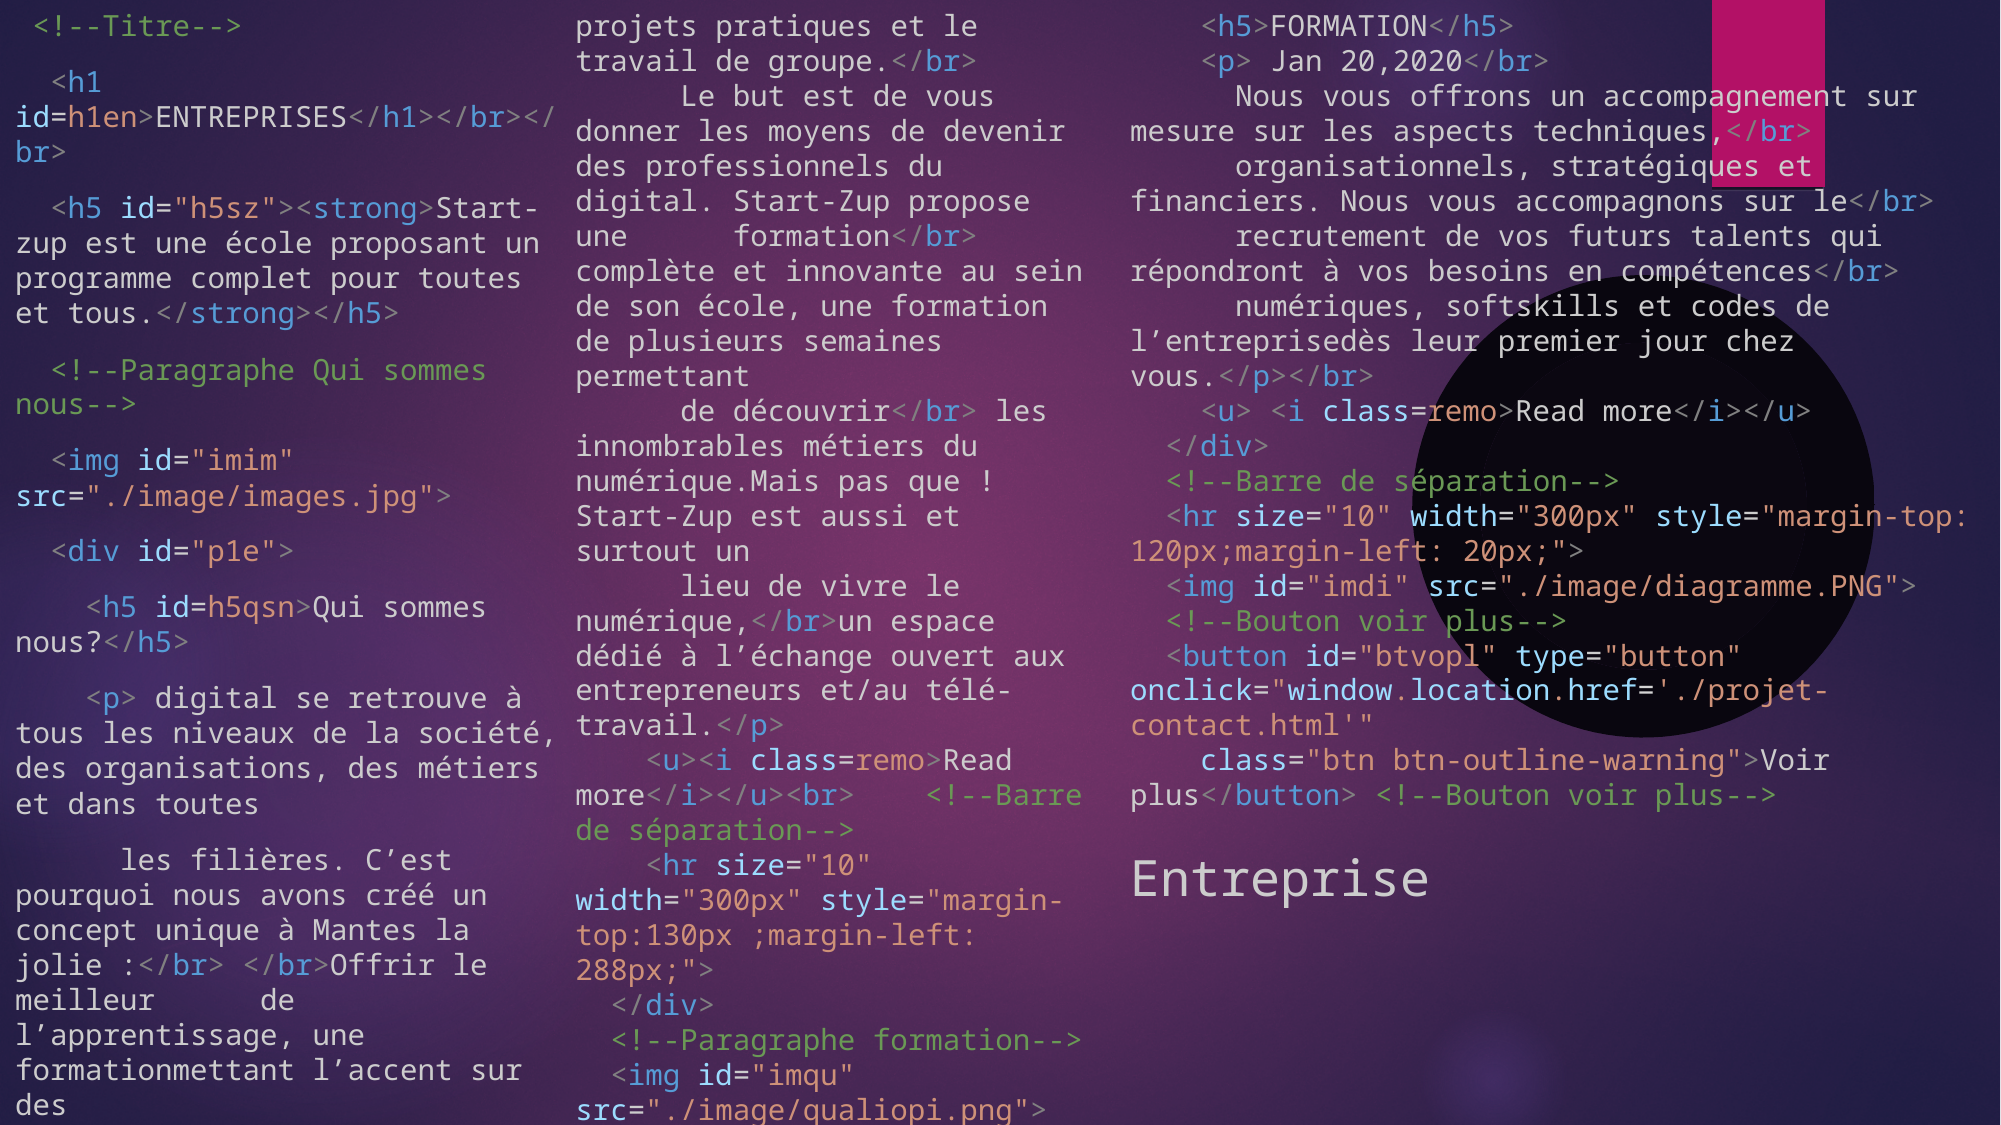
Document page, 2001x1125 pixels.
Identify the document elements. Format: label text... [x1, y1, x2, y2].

text_box <h5>FORMATION</h5> <p> Jan 20,2020</br> Nous vous offrons un accompagnement sur mesure sur les aspects techniques,</br> organisationnels, stratégiques et financiers. Nous vous accompagnons sur le</br> recrutement de vos futurs talents qui répondront à vos besoins en compétences</br> numériques, softskills et codes de l’entreprisedès leur premier jour chez vous.</p></br> <u> <i class=remo>Read more</i></u> </div> <!--Barre de séparation--> <hr size="10" width="300px" style="margin-top: 120px;margin-left: 20px;"> <img id="imdi" src="./image/diagramme.PNG"> <!--Bouton voir plus--> <button id="btvopl" type="button" onclick="window.location.href='./projet-contact.html'" class="btn btn-outline-warning">Voir plus</button> <!--Bouton voir plus--> Entreprise [1116, 0, 2000, 924]
list <!--Titre--> <h1 id=h1en>ENTREPRISES</h1></br></br> <h5 id="h5sz"><strong>Start-zup est une école proposant un programme complet pour toutes et tous.</strong></h5> <!--Paragraphe Qui sommes nous--> <img id="imim" src="./image/images.jpg"> <div id="p1e"> <h5 id=h5qsn>Qui sommes nous?</h5> <p> digital se retrouve à tous les niveaux de la société, des organisations, des métiers et dans toutes les filières. C’est pourquoi nous avons créé un concept unique à Mantes la jolie :</br> </br>Offrir le meilleur de l’apprentissage, une formationmettant l’accent sur des [0, 0, 560, 1125]
text_box projets pratiques et le travail de groupe.</br> Le but est de vous donner les moyens de devenir des professionnels du digital. Start-Zup propose une formation</br> complète et innovante au sein de son école, une formation de plusieurs semaines permettant de découvrir</br> les innombrables métiers du numérique.Mais pas que !Start-Zup est aussi et surtout un lieu de vivre le numérique,</br>un espace dédié à l’échange ouvert aux entrepreneurs et/au télé-travail.</p> <u><i class=remo>Read more</i></u><br> <!--Barre de séparation--> <hr size="10" width="300px" style="margin-top:130px ;margin-left: 288px;"> </div> <!--Paragraphe formation--> <img id="imqu" src="./image/qualiopi.png"> <div id="p2f"> [560, 0, 1116, 1125]
